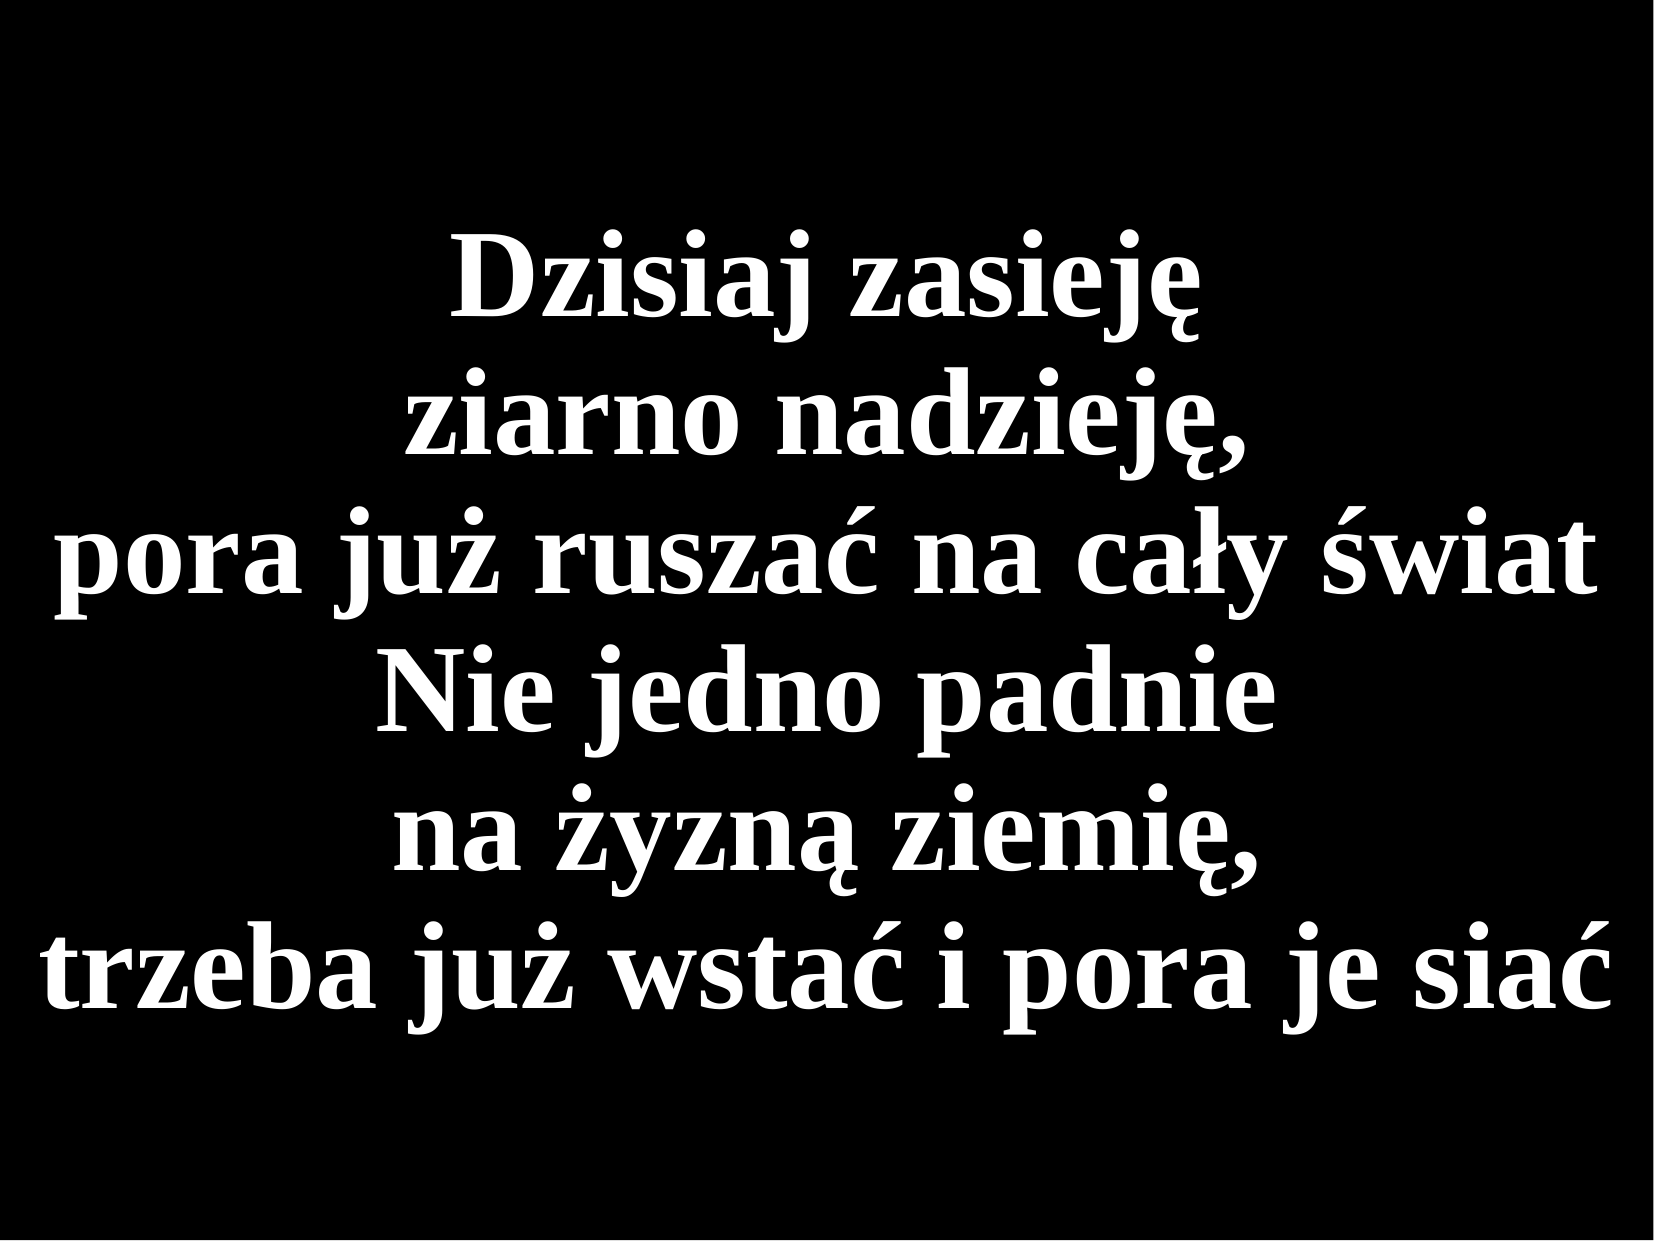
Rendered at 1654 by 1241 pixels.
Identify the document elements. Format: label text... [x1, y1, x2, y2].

title Dzisiaj zasieję ziarno nadzieję, pora już ruszać na cały świat Nie jedno padnie na żyzną ziemię, trzeba już wstać i pora je siać [0, 0, 1654, 1241]
